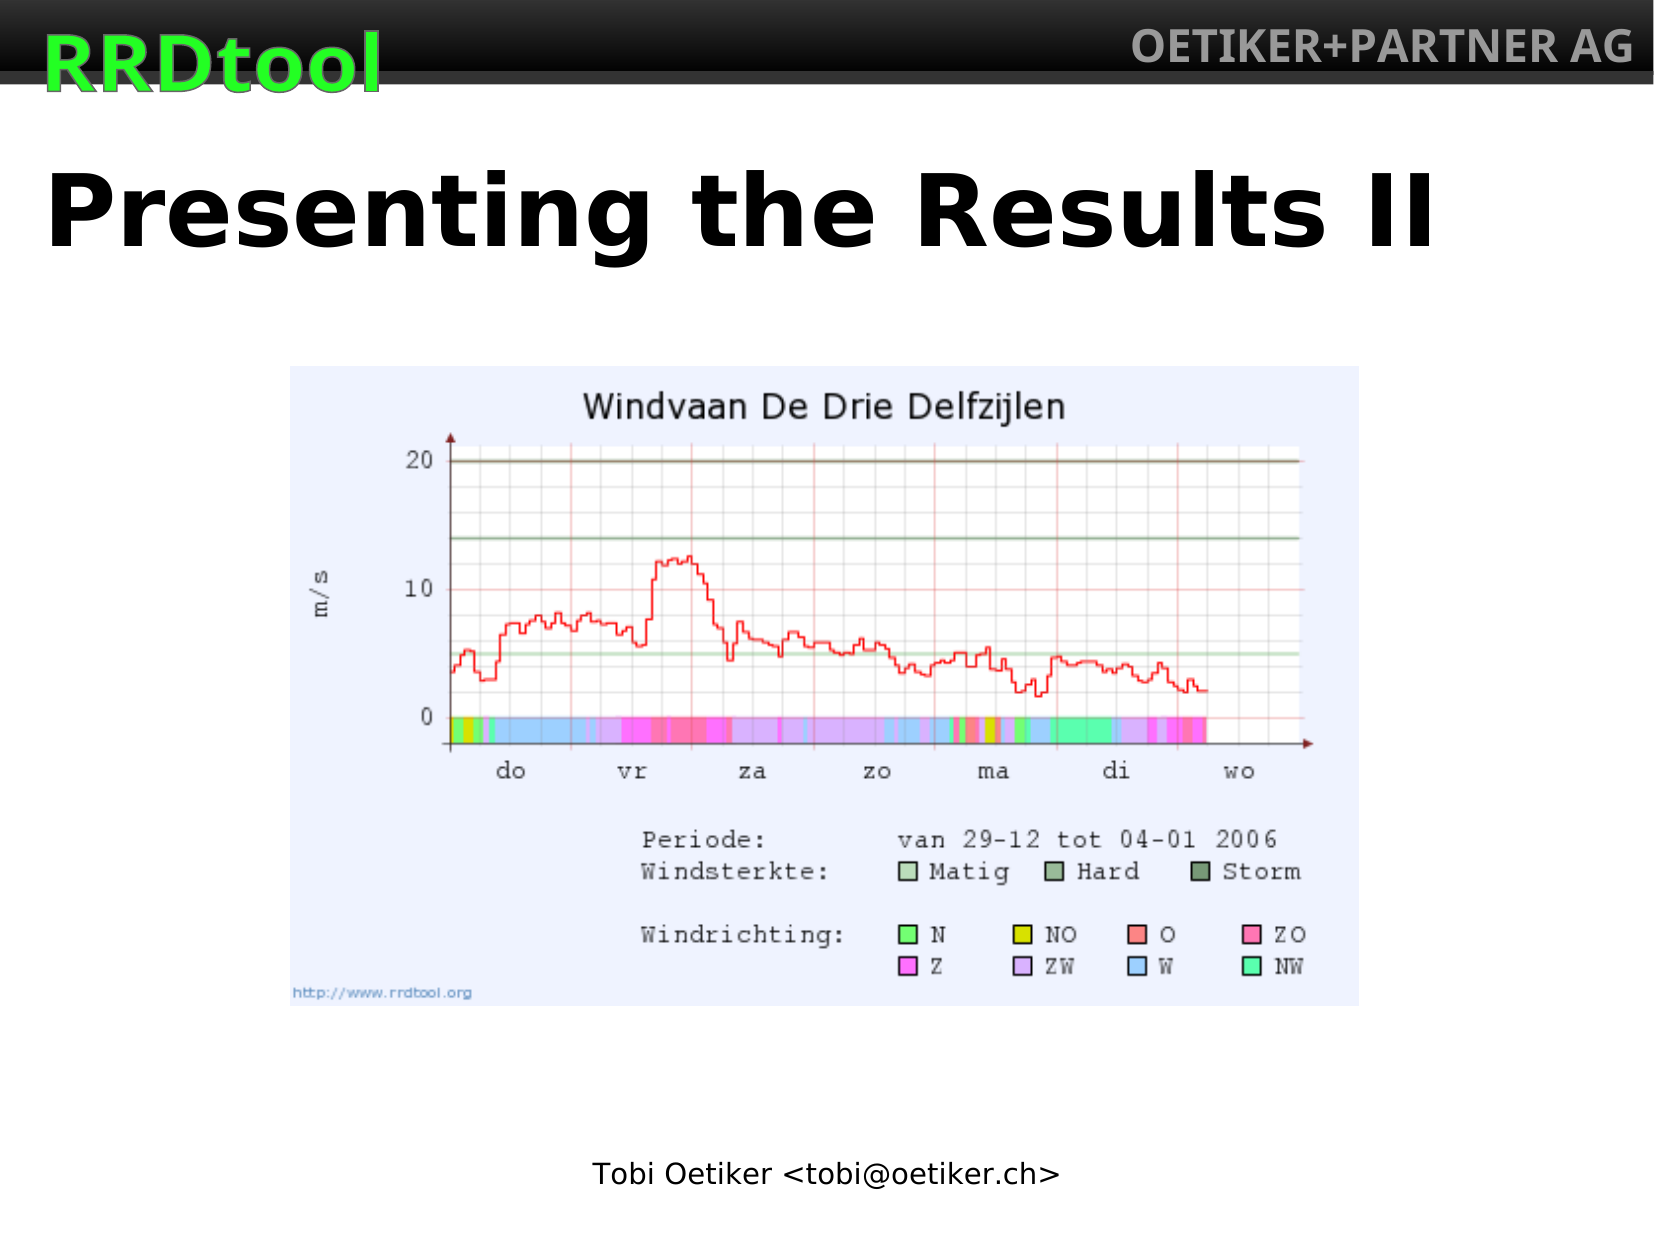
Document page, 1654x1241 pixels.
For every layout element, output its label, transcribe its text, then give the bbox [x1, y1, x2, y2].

picture [290, 366, 1359, 1006]
title Presenting the Results II [43, 137, 1582, 287]
